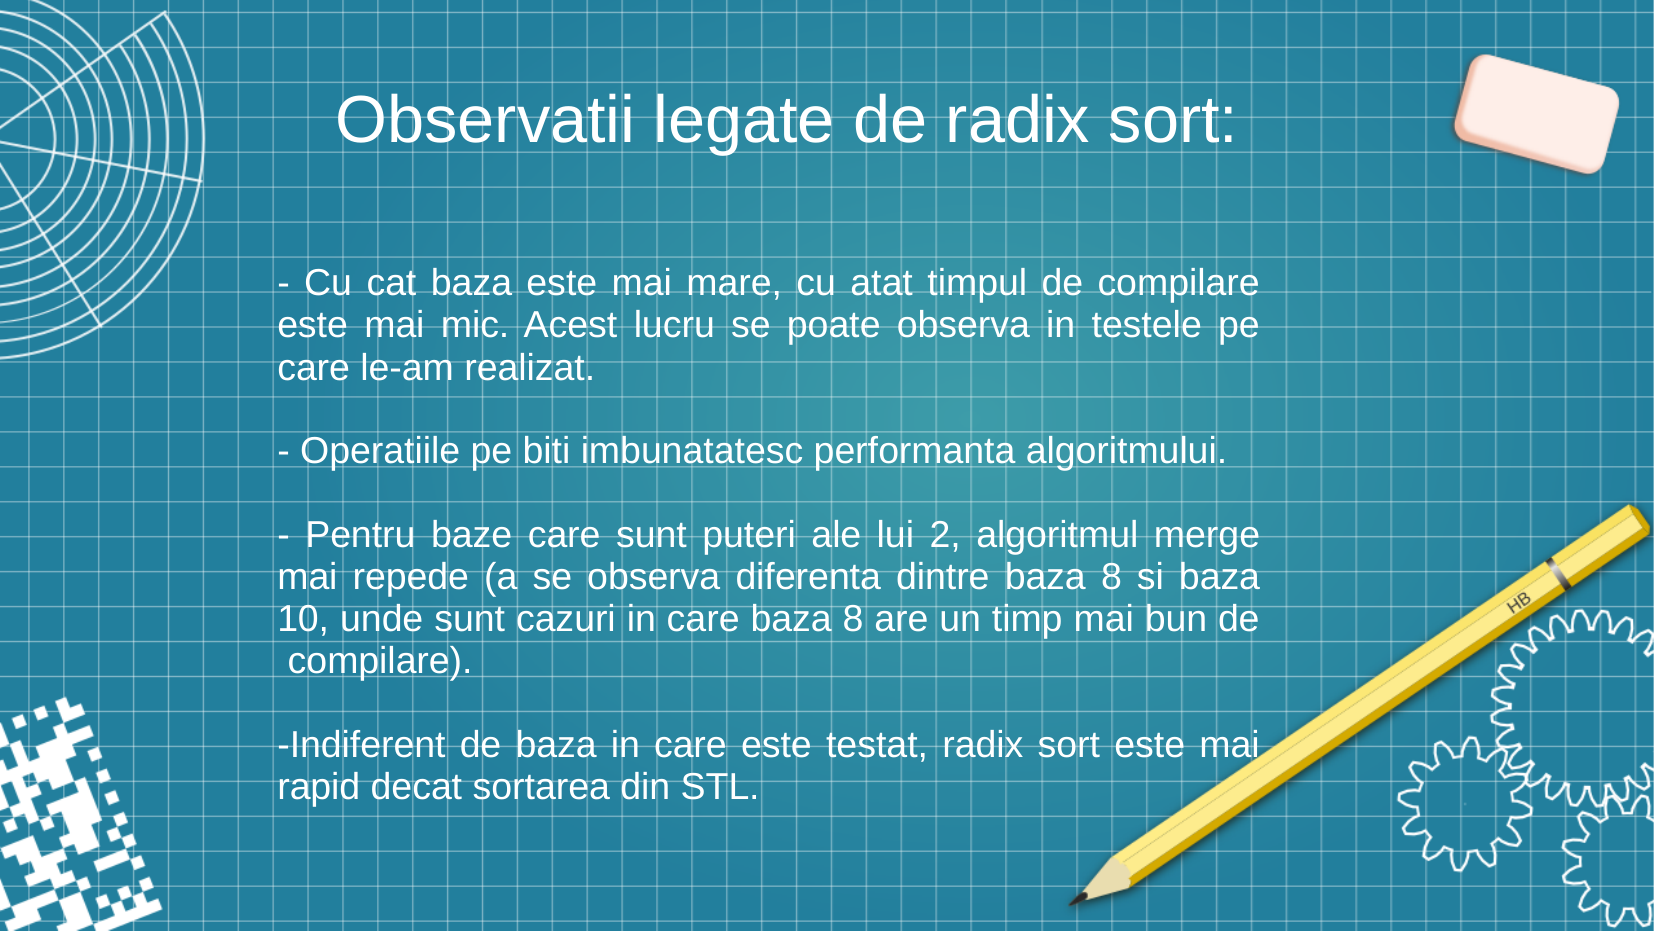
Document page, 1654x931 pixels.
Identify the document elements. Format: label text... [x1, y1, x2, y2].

text_box - Cu cat baza este mai mare, cu atat timpul de compilare este mai mic. Acest lucru se poate observa in testele pe care le-am realizat. - Operatiile pe biti imbunatatesc performanta algoritmului. - Pentru baze care sunt puteri ale lui 2, algoritmul merge mai repede (a se observa diferenta dintre baza 8 si baza 10, unde sunt cazuri in care baza 8 are un timp mai bun de compilare). -Indiferent de baza in care este testat, radix sort este mai rapid decat sortarea din STL. [262, 254, 1276, 858]
picture [0, 0, 1654, 931]
text_box Observatii legate de radix sort: [225, 75, 1351, 165]
